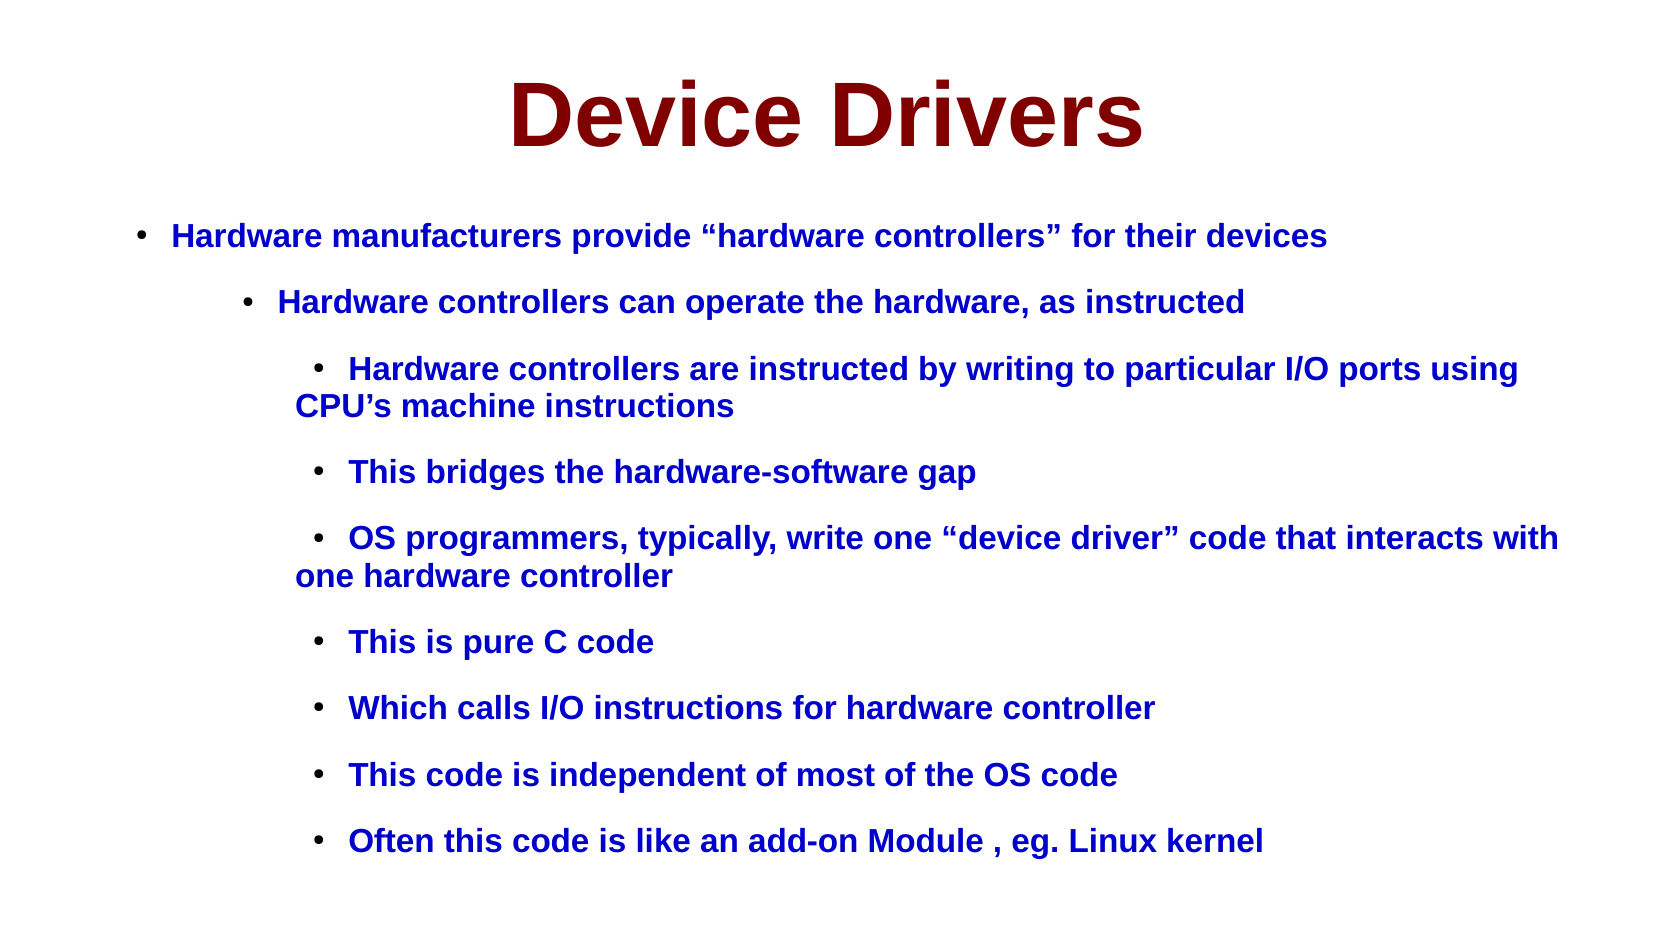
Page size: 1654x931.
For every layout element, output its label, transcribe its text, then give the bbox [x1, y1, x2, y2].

title Device Drivers [82, 37, 1571, 193]
list Hardware manufacturers provide “hardware controllers” for their devices Hardware controllers can operate the hardware, as instructed Hardware controllers are instructed by writing to particular I/O ports using CPU’s machine instructions This bridges the hardware-software gap OS programmers, typically, write one “device driver” code that interacts with one hardware controller This is pure C code Which calls I/O instructions for hardware controller This code is independent of most of the OS code Often this code is like an add-on Module , eg. Linux kernel [82, 217, 1583, 875]
